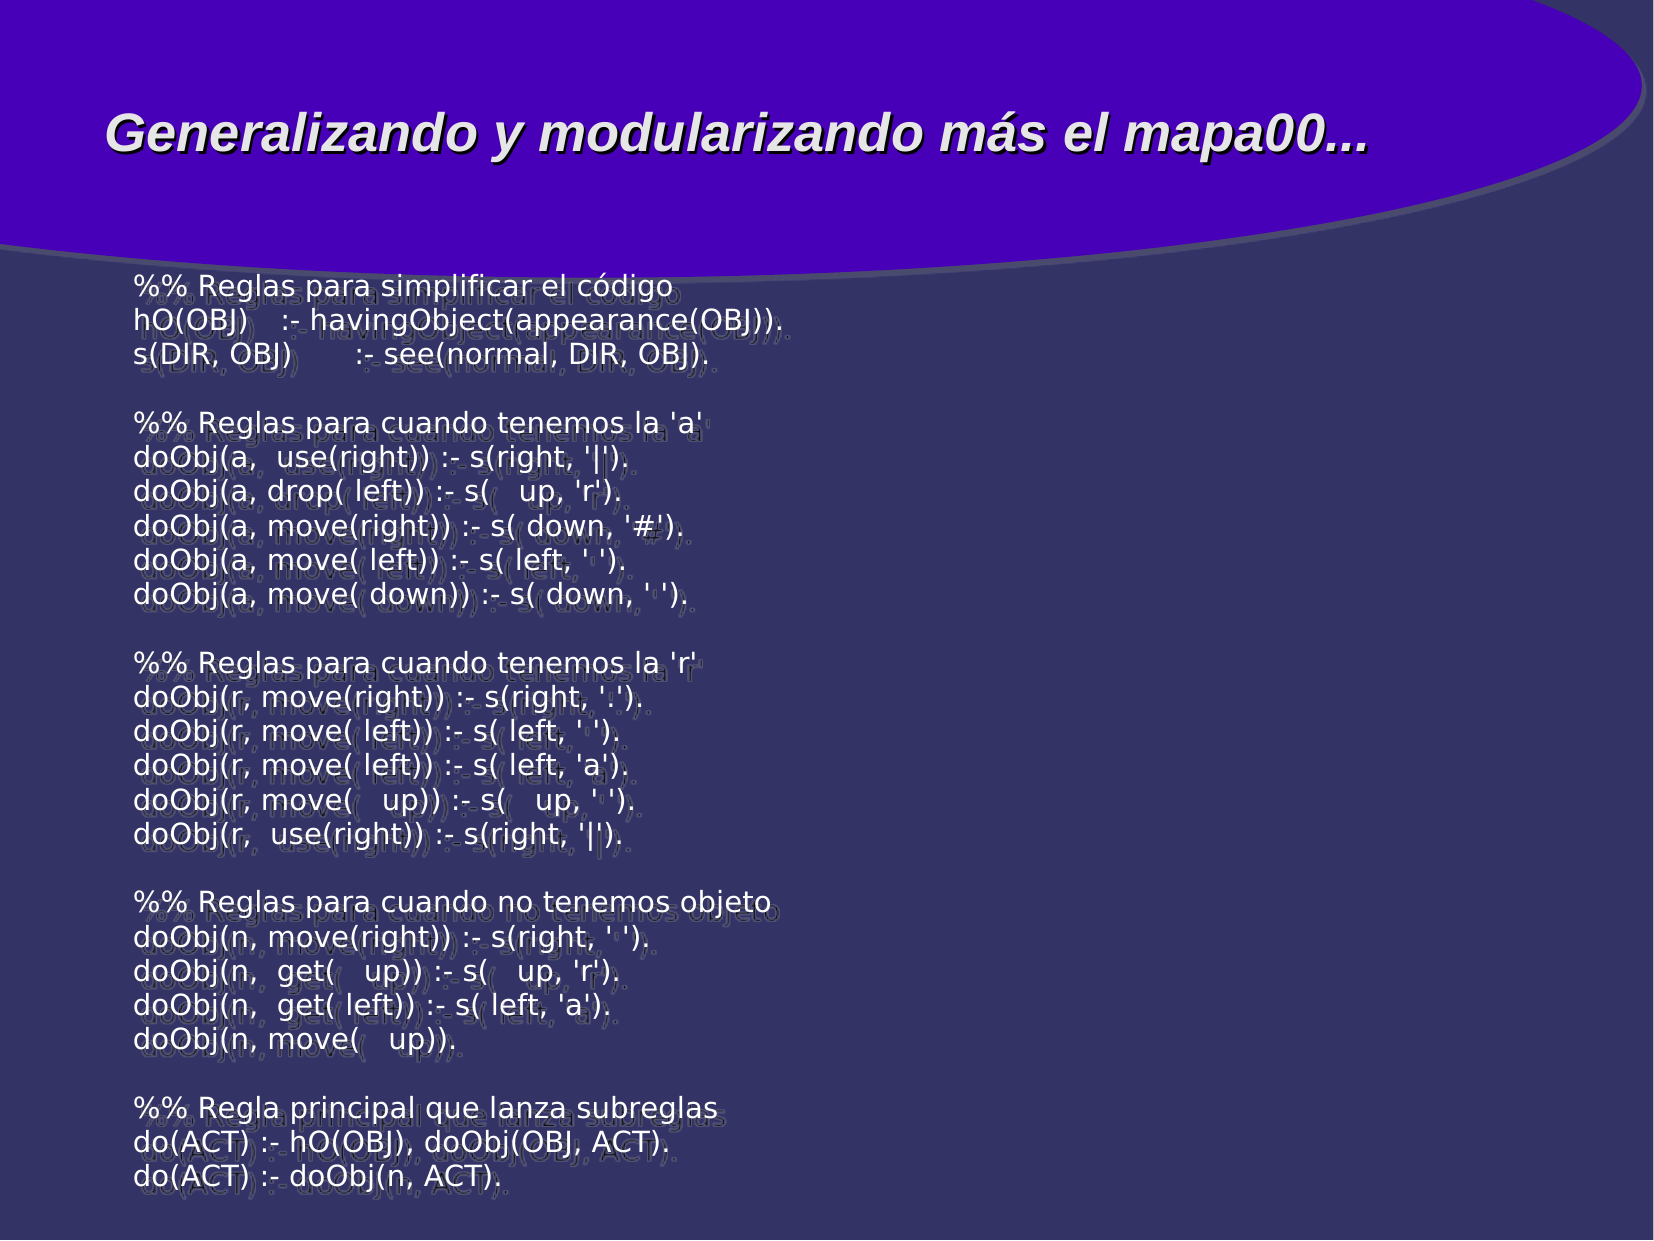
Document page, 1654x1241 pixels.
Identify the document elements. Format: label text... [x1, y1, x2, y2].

title Generalizando y modularizando más el mapa00... [0, 88, 118, 178]
text_box %% Reglas para simplificar el código hO(OBJ) :- havingObject(appearance(OBJ)). s(DIR, OBJ) :- see(normal, DIR, OBJ). %% Reglas para cuando tenemos la 'a' doObj(a, use(right)) :- s(right, '|'). doObj(a, drop( left)) :- s( up, 'r'). doObj(a, move(right)) :- s( down, '#'). doObj(a, move( left)) :- s( left, ' '). doObj(a, move( down)) :- s( down, ' '). %% Reglas para cuando tenemos la 'r' doObj(r, move(right)) :- s(right, '.'). doObj(r, move( left)) :- s( left, ' '). doObj(r, move( left)) :- s( left, 'a'). doObj(r, move( up)) :- s( up, ' '). doObj(r, use(right)) :- s(right, '|'). %% Reglas para cuando no tenemos objeto doObj(n, move(right)) :- s(right, ' '). doObj(n, get( up)) :- s( up, 'r'). doObj(n, get( left)) :- s( left, 'a'). doObj(n, move( up)). %% Regla principal que lanza subreglas do(ACT) :- hO(OBJ), doObj(OBJ, ACT). do(ACT) :- doObj(n, ACT). [118, 21, 1536, 1202]
